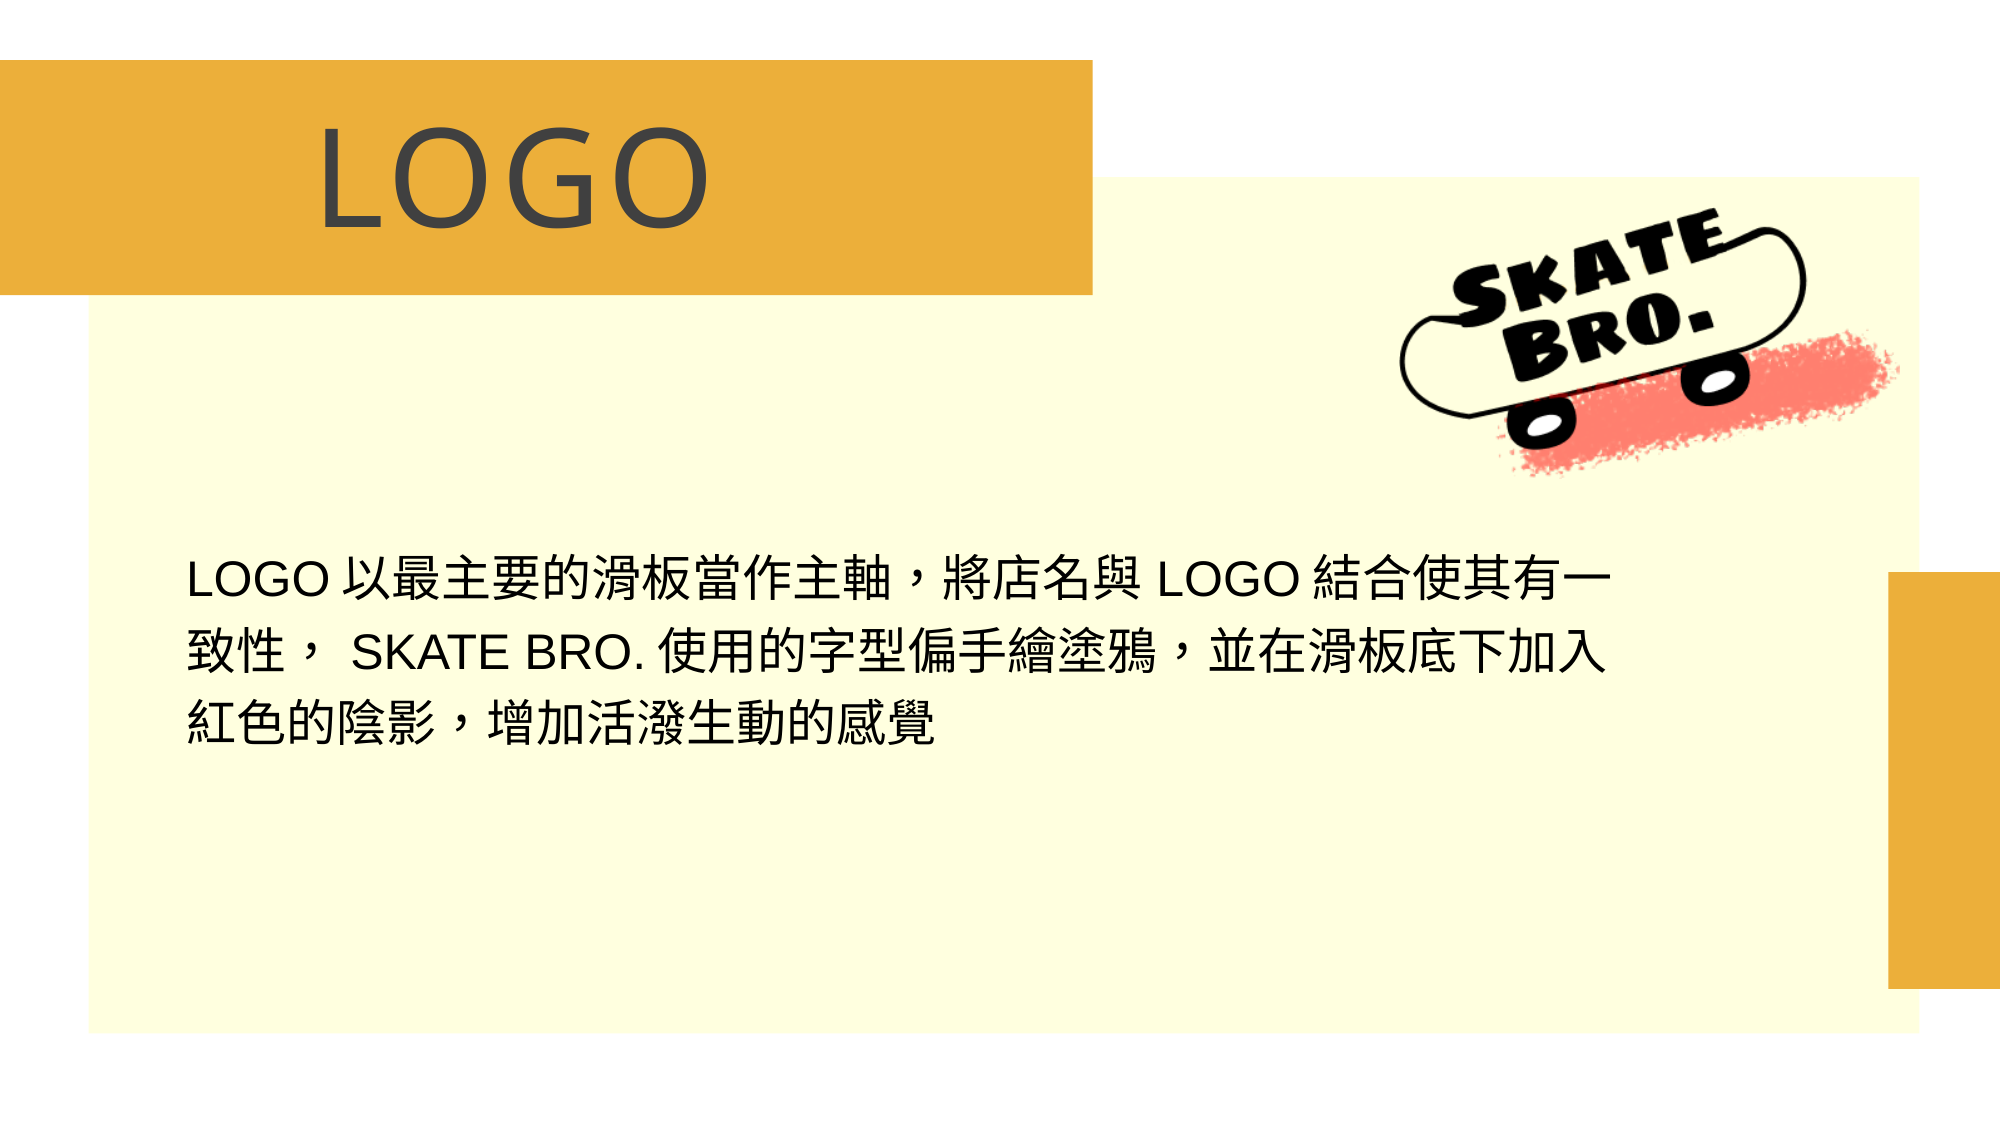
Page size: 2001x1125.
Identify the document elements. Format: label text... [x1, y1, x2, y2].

picture [1399, 207, 1900, 479]
text_box [0, 60, 2000, 1034]
text_box LOGO [71, 82, 957, 263]
text_box LOGO以最主要的滑板當作主軸，將店名與LOGO結合使其有一致性，SKATE BRO.使用的字型偏手繪塗鴉，並在滑板底下加入紅色的陰影，增加活潑生動的感覺 [171, 531, 1648, 916]
